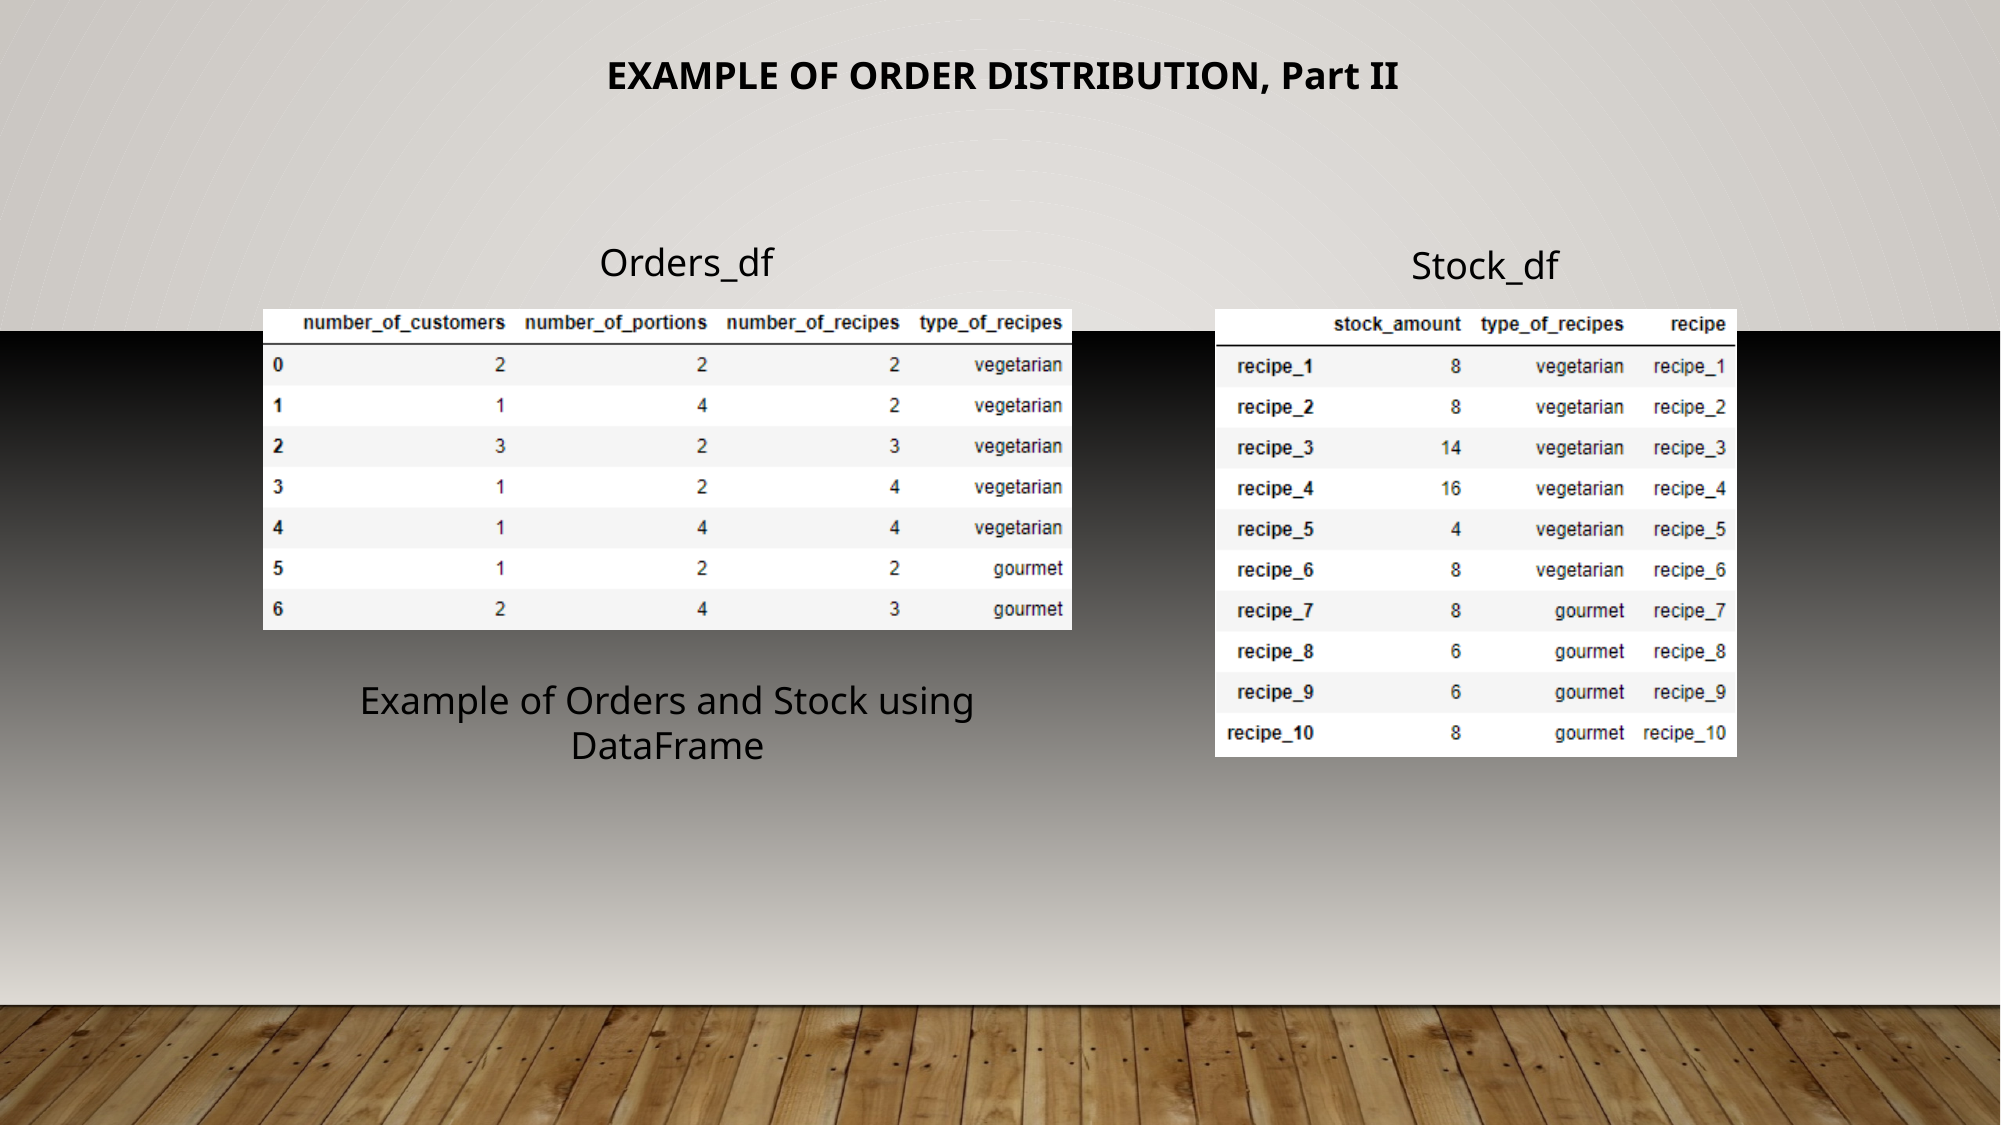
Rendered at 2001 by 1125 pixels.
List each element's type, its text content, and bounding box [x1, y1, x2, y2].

text_box Example of Orders and Stock using DataFrame [263, 669, 1072, 730]
text_box Orders_df [447, 231, 927, 293]
text_box EXAMPLE OF ORDER DISTRIBUTION, Part II [2, 44, 2000, 105]
picture [1215, 309, 1737, 757]
text_box Stock_df [1302, 234, 1668, 295]
picture [263, 309, 1072, 630]
